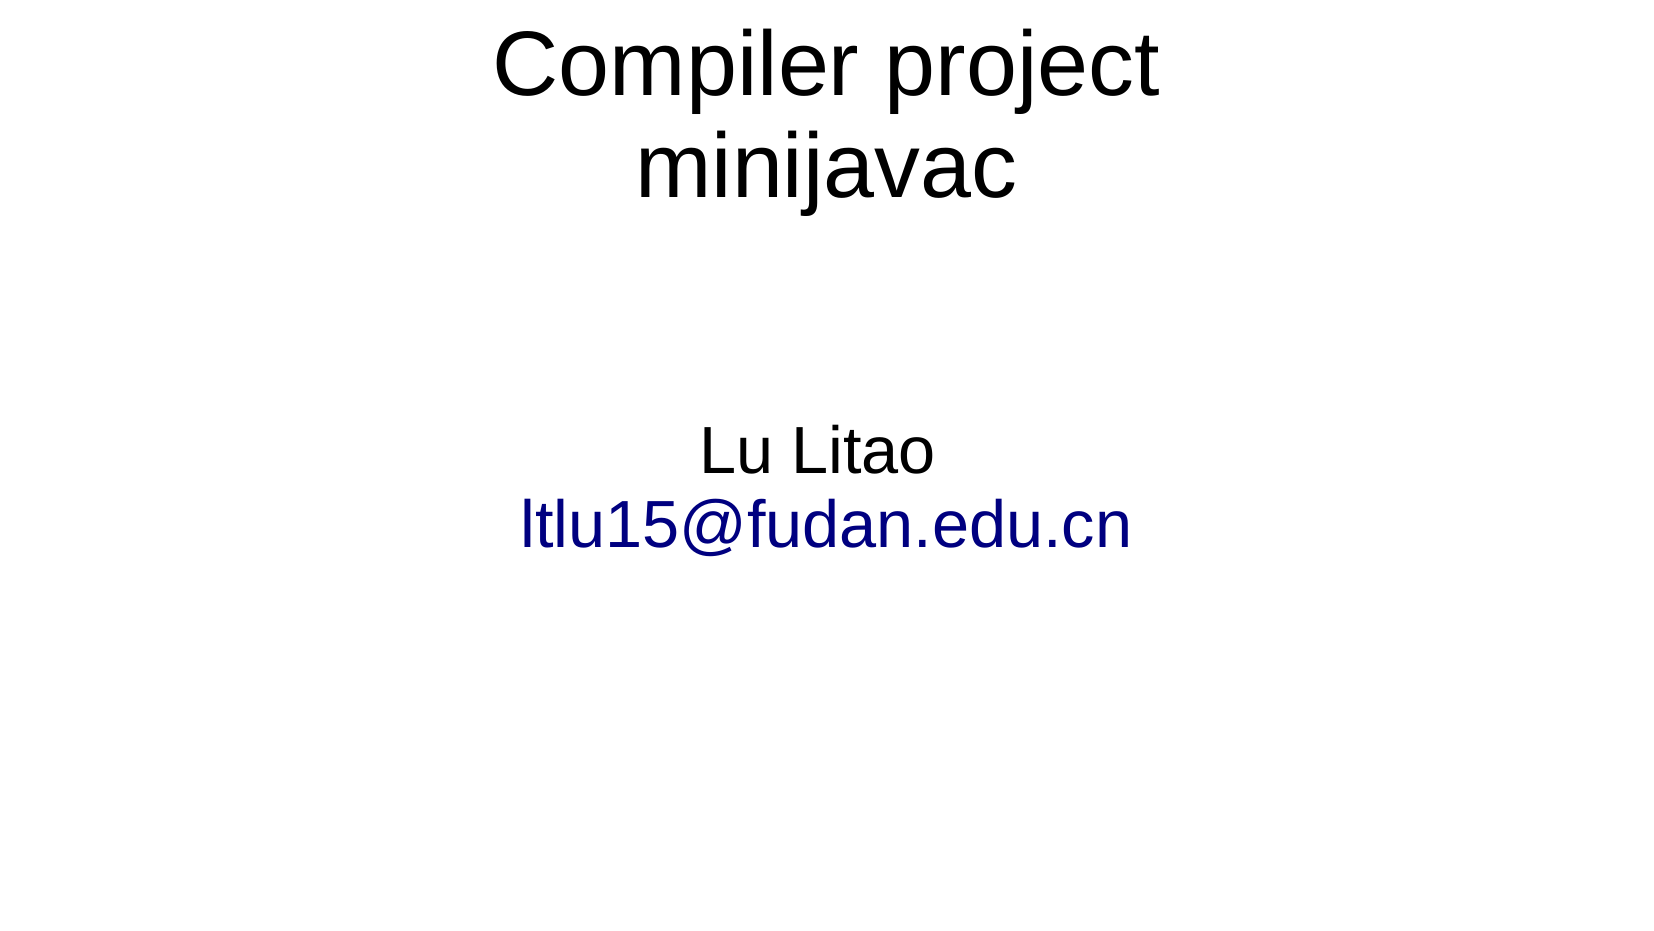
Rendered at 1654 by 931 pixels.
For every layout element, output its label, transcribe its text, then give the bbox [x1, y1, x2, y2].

title Compiler project minijavac [82, 12, 1571, 217]
subtitle Lu Litao ltlu15@fudan.edu.cn [82, 217, 1571, 758]
